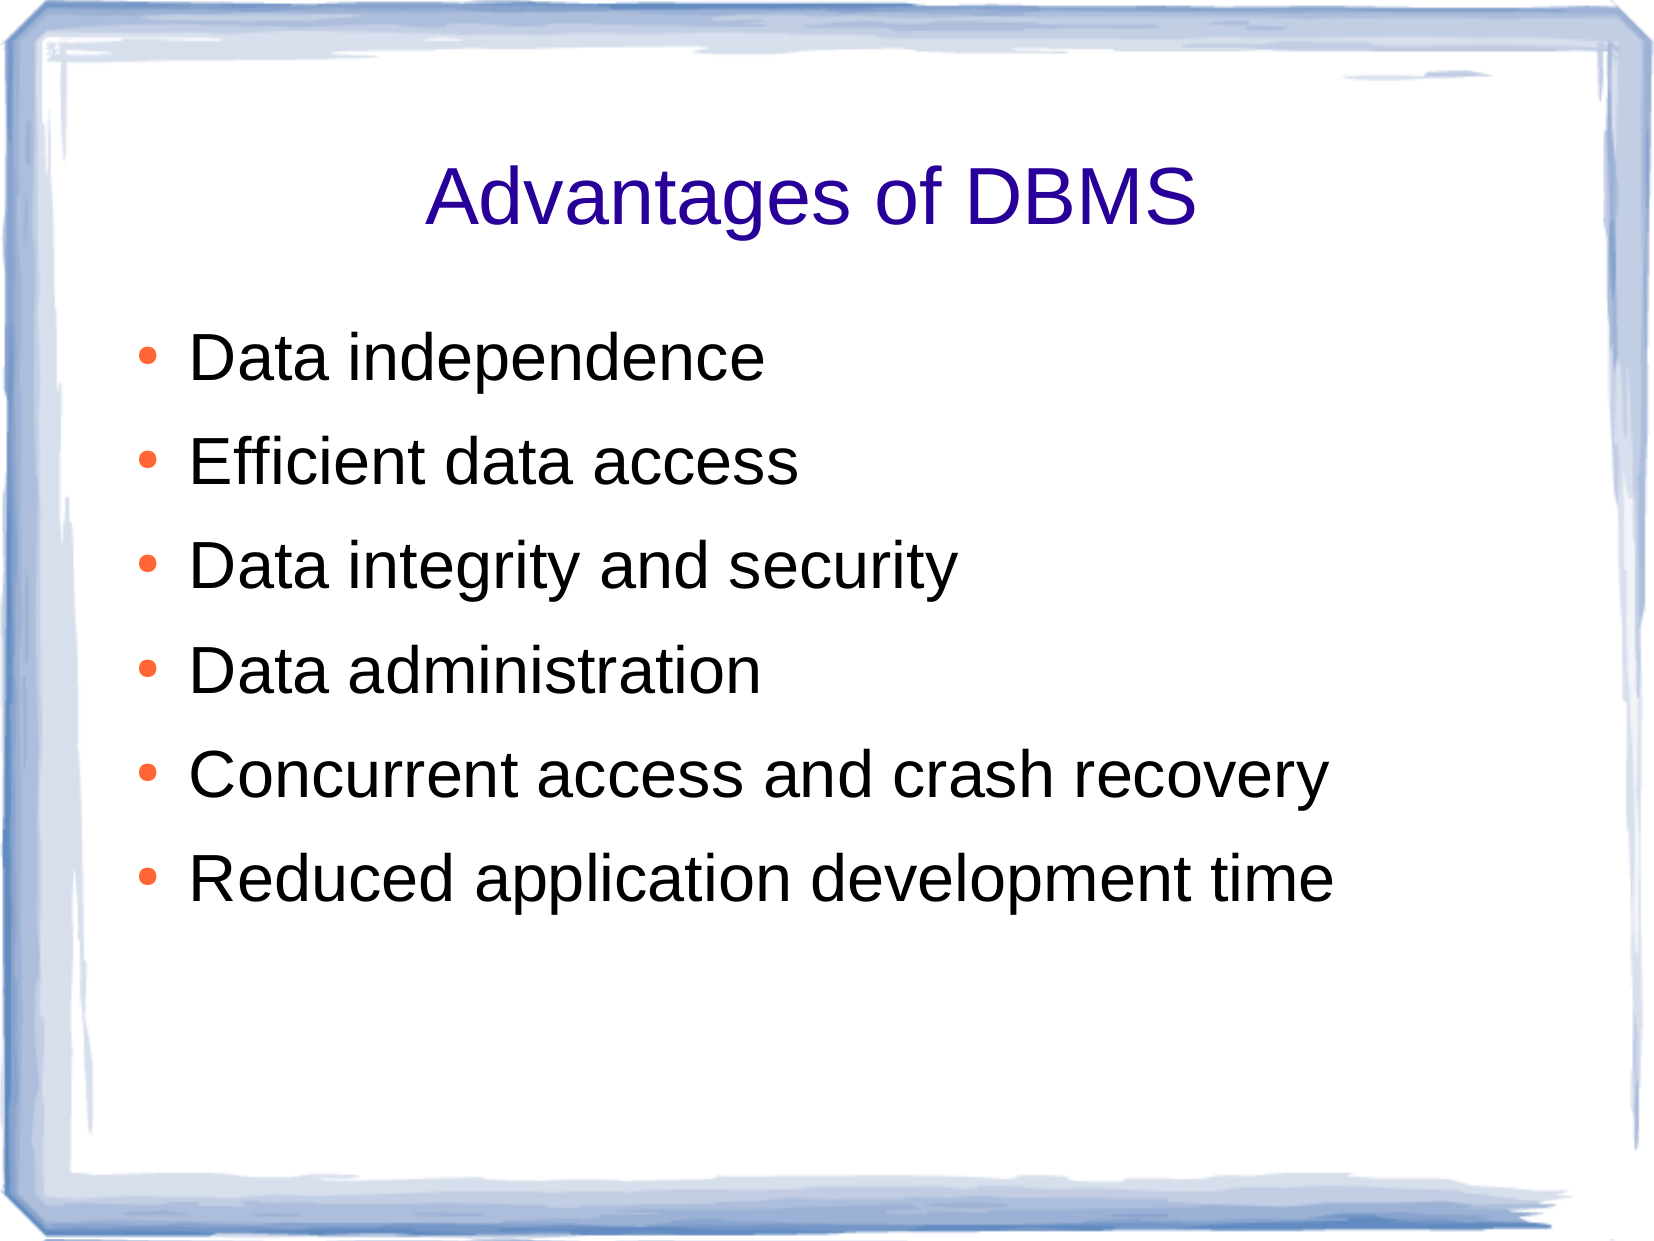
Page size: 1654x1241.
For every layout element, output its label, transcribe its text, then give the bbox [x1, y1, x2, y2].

picture [0, 0, 1654, 1241]
title Advantages of DBMS [118, 112, 1506, 281]
list Data independence Efficient data access Data integrity and security Data administration Concurrent access and crash recovery Reduced application development time [118, 319, 1571, 945]
